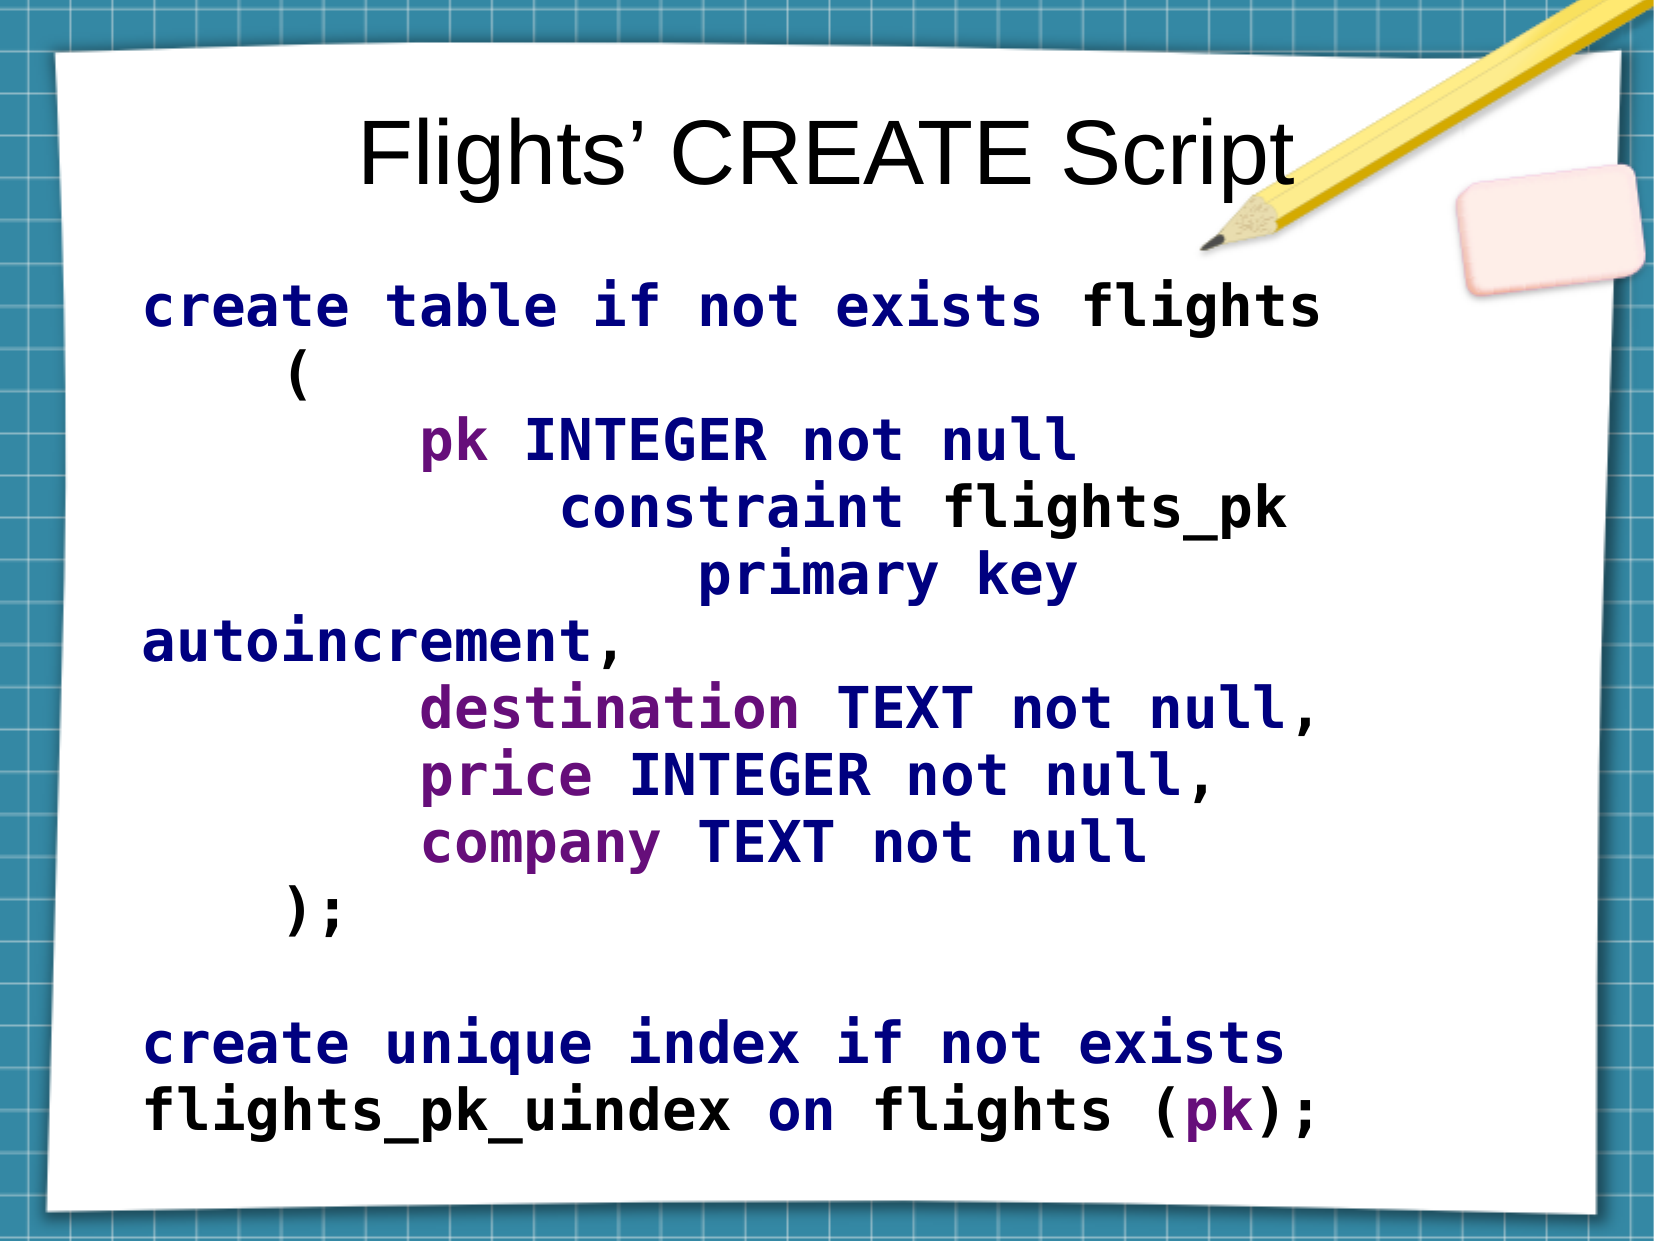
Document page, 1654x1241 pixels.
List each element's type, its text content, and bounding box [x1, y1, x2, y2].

title Flights’ CREATE Script [82, 49, 1571, 257]
picture [0, 0, 1654, 1241]
list create table if not exists flights ( pk INTEGER not null constraint flights_pk primary key autoincrement, destination TEXT not null, price INTEGER not null, company TEXT not null ); create unique index if not exists flights_pk_uindex on flights (pk); [141, 271, 1524, 1146]
